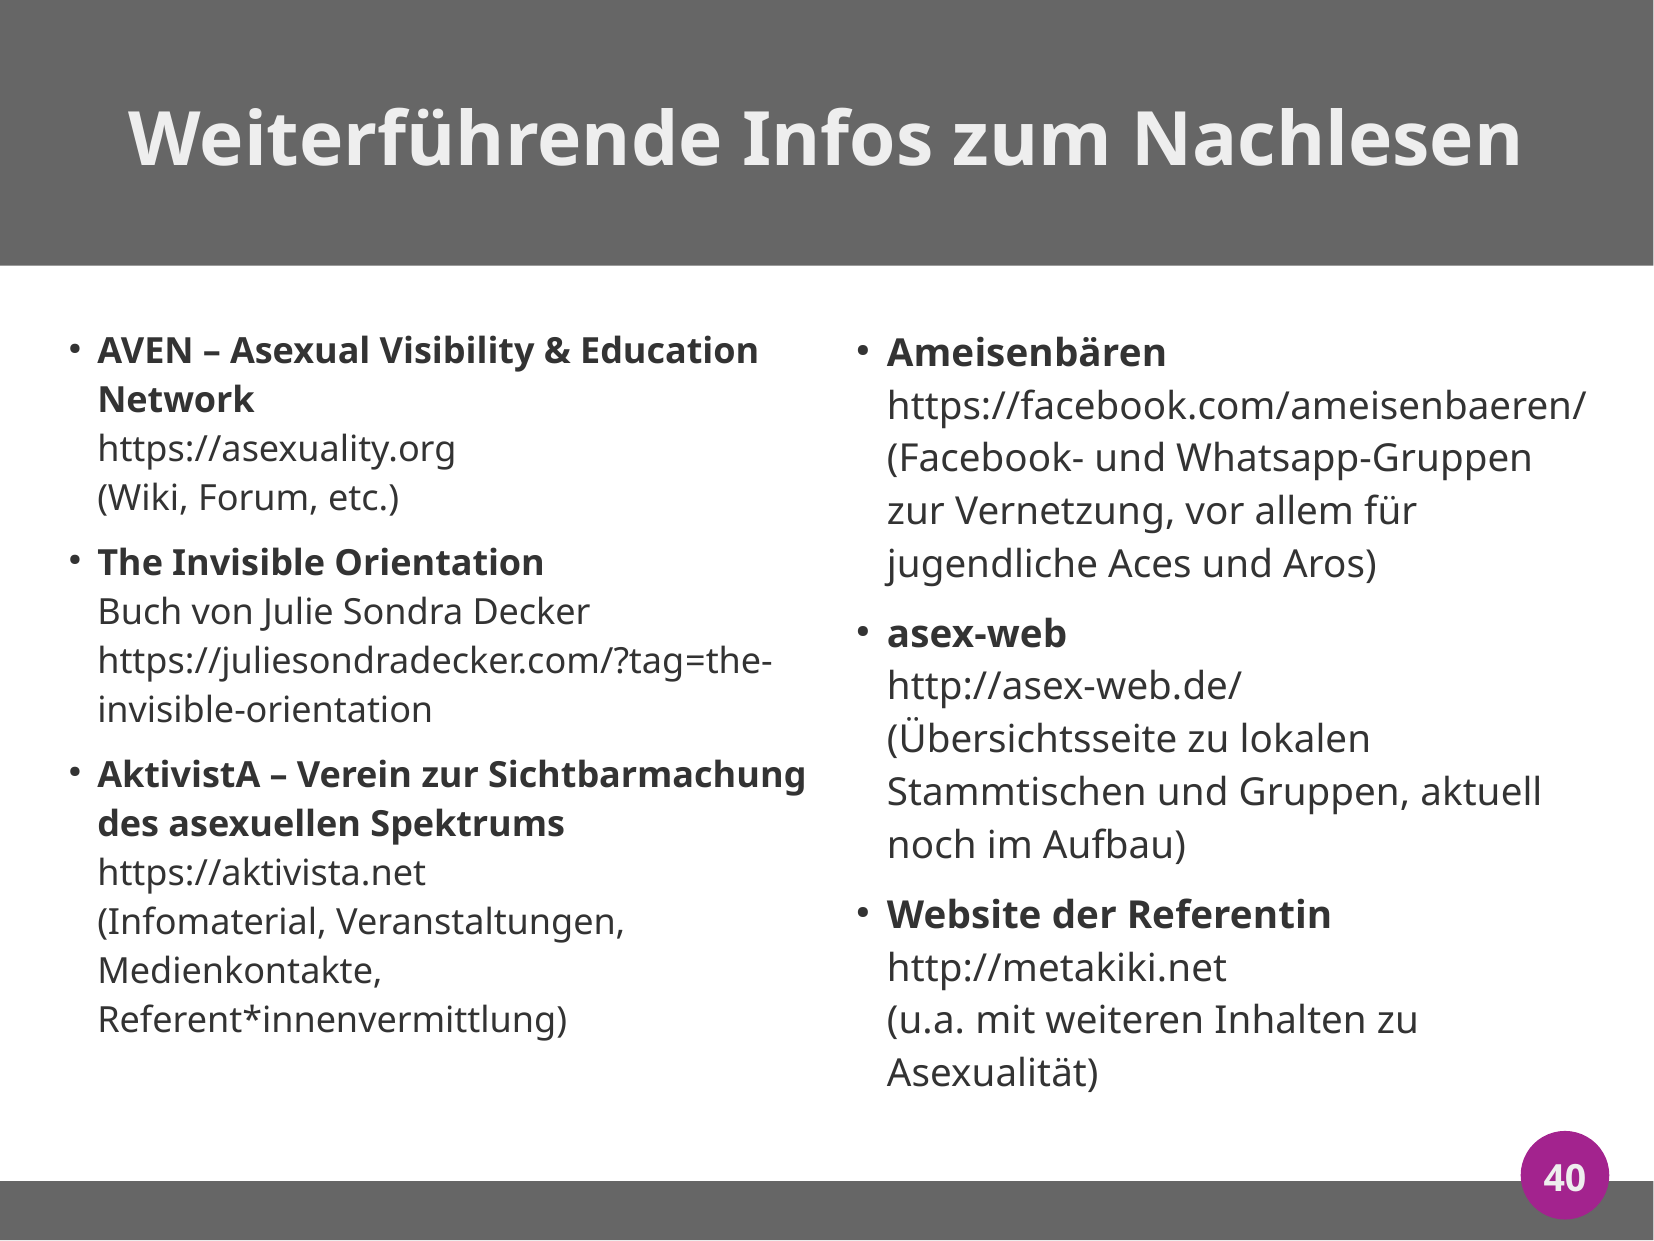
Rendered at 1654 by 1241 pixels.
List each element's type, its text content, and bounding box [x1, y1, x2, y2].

list AVEN – Asexual Visibility & Education Network https://asexuality.org (Wiki, Forum, etc.) The Invisible Orientation Buch von Julie Sondra Decker https://juliesondradecker.com/?tag=the-invisible-orientation AktivistA – Verein zur Sichtbarmachung des asexuellen Spektrums https://aktivista.net (Infomaterial, Veranstaltungen, Medienkontakte, Referent*innenvermittlung) [59, 324, 809, 1152]
list Ameisenbären https://facebook.com/ameisenbaeren/ (Facebook- und Whatsapp-Gruppen zur Vernetzung, vor allem für jugendliche Aces und Aros) asex-web http://asex-web.de/ (Übersichtsseite zu lokalen Stammtischen und Gruppen, aktuell noch im Aufbau) Website der Referentin http://metakiki.net (u.a. mit weiteren Inhalten zu Asexualität) [845, 324, 1596, 1152]
title Weiterführende Infos zum Nachlesen [59, 11, 1595, 260]
